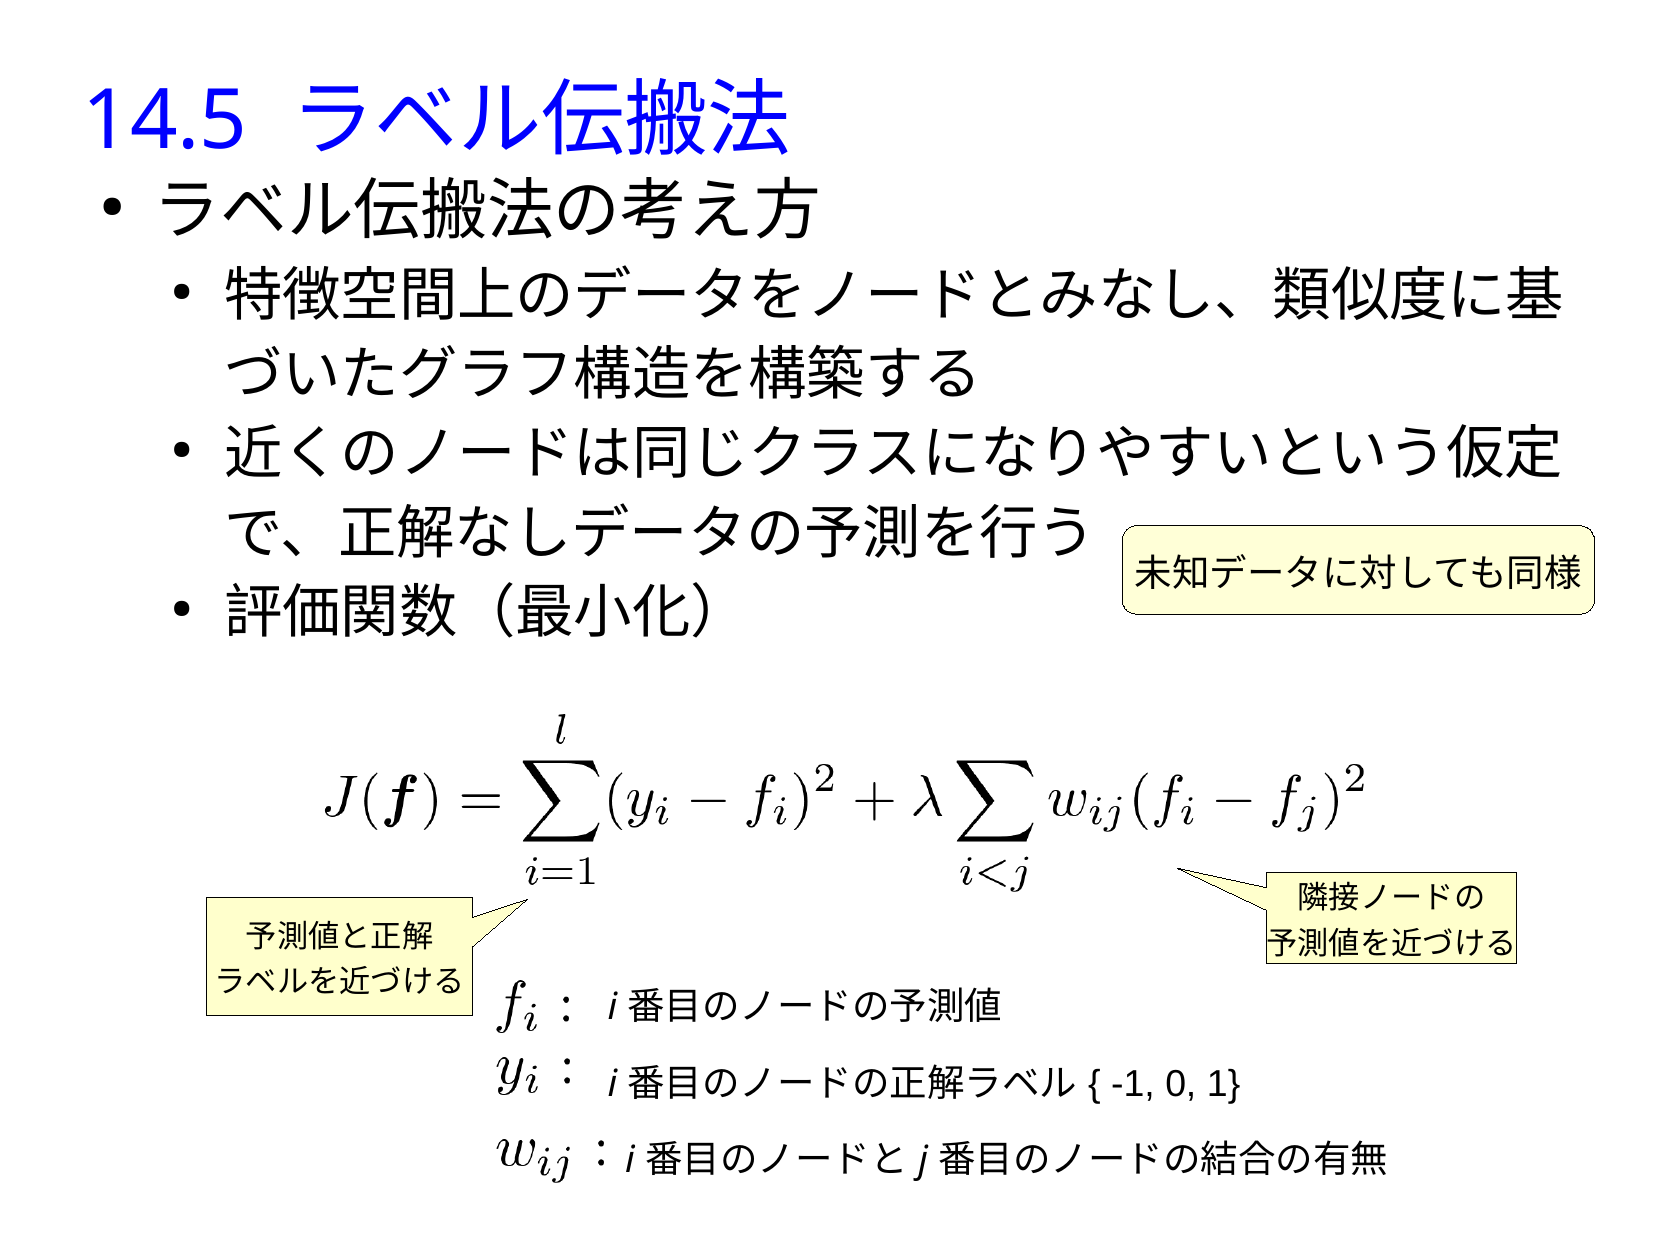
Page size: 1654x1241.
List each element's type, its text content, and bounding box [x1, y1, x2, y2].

picture [496, 980, 569, 1034]
picture [496, 1139, 604, 1183]
title 14.5 ラベル伝搬法 [82, 49, 1571, 162]
text_box i番目のノードとj番目のノードの結合の有無 [610, 1121, 1406, 1193]
picture [496, 1057, 570, 1095]
text_box 未知データに対しても同様 [1122, 525, 1595, 615]
text_box 隣接ノードの 予測値を近づける [1177, 868, 1517, 964]
text_box 予測値と正解 ラベルを近づける [206, 897, 528, 1016]
text_box i番目のノードの予測値 [592, 968, 1019, 1040]
text_box i番目のノードの正解ラベル{ -1, 0, 1} [592, 1045, 1258, 1117]
list ラベル伝搬法の考え方 特徴空間上のデータをノードとみなし、類似度に基づいたグラフ構造を構築する 近くのノードは同じクラスになりやすいという仮定で、正解なしデータの予測を行う 評価関数（最小化） [82, 162, 1593, 1059]
picture [324, 714, 1364, 892]
